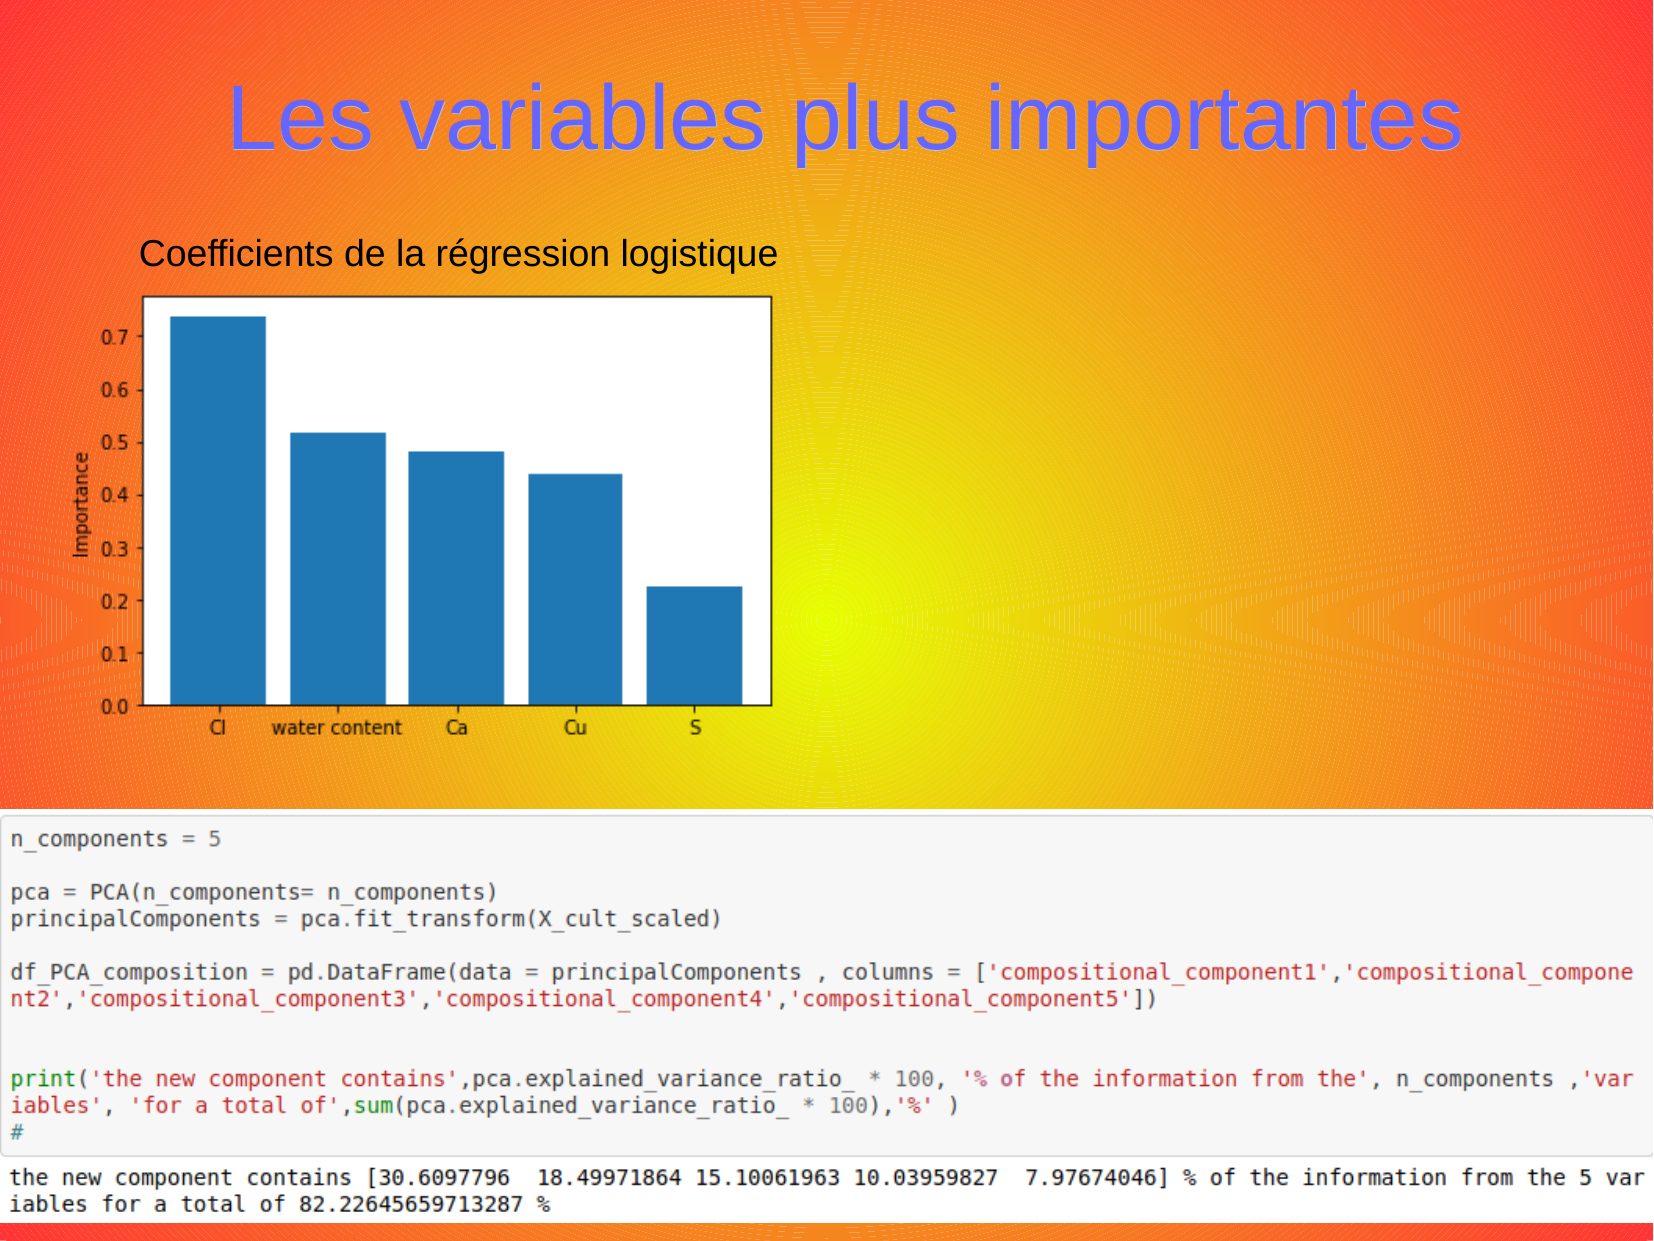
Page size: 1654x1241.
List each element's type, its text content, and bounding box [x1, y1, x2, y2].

title Les variables plus importantes [102, 66, 1591, 169]
picture [60, 285, 784, 751]
text_box Coefficients de la régression logistique [124, 225, 811, 286]
picture [0, 809, 1653, 1223]
